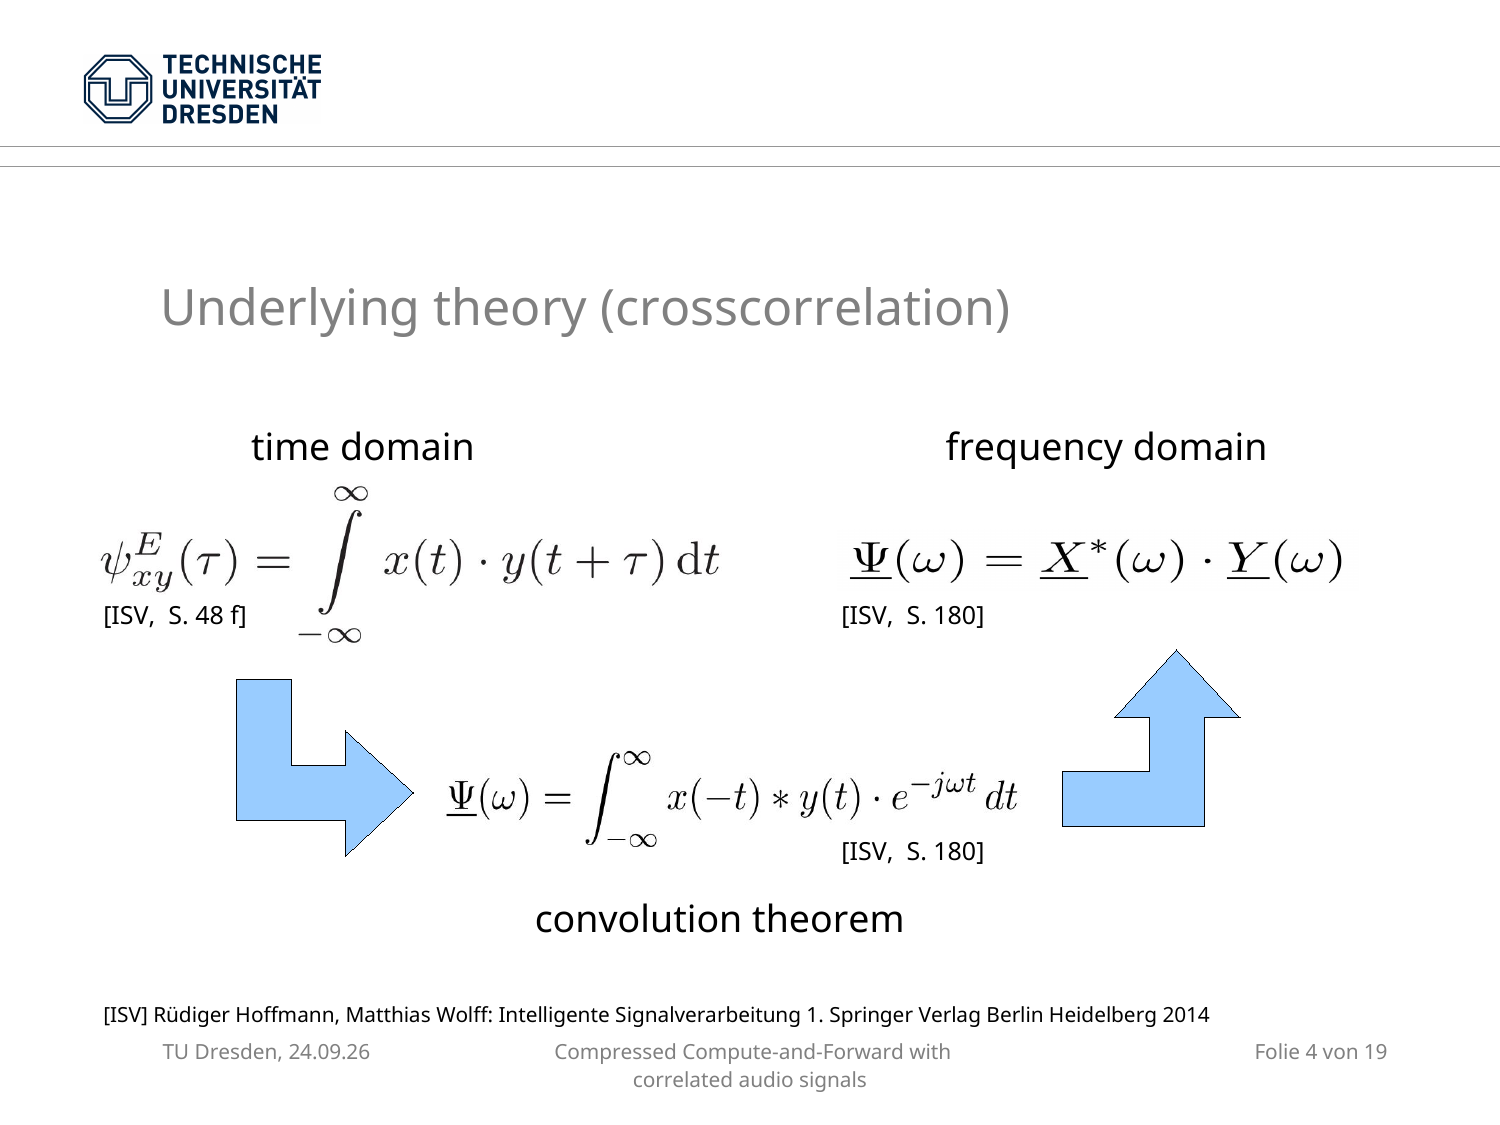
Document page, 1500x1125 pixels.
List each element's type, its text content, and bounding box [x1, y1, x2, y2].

title Underlying theory (crosscorrelation) [160, 238, 1392, 375]
text_box [1062, 650, 1241, 826]
text_box [ISV, S. 180] [826, 826, 1211, 886]
text_box convolution theorem [519, 884, 939, 946]
text_box [ISV] Rüdiger Hoﬀmann, Matthias Wolﬀ: Intelligente Signalverarbeitung 1. Springer Verlag Berlin Heidelberg 2014 [88, 992, 1300, 1063]
picture [442, 738, 1046, 857]
text_box [ISV, S. 48 f] [88, 590, 473, 650]
picture [88, 472, 726, 650]
picture [83, 54, 321, 124]
text_box time domain [236, 413, 504, 474]
text_box [ISV, S. 180] [826, 590, 1211, 650]
picture [837, 529, 1359, 591]
text_box [236, 679, 414, 857]
text_box frequency domain [930, 413, 1301, 474]
